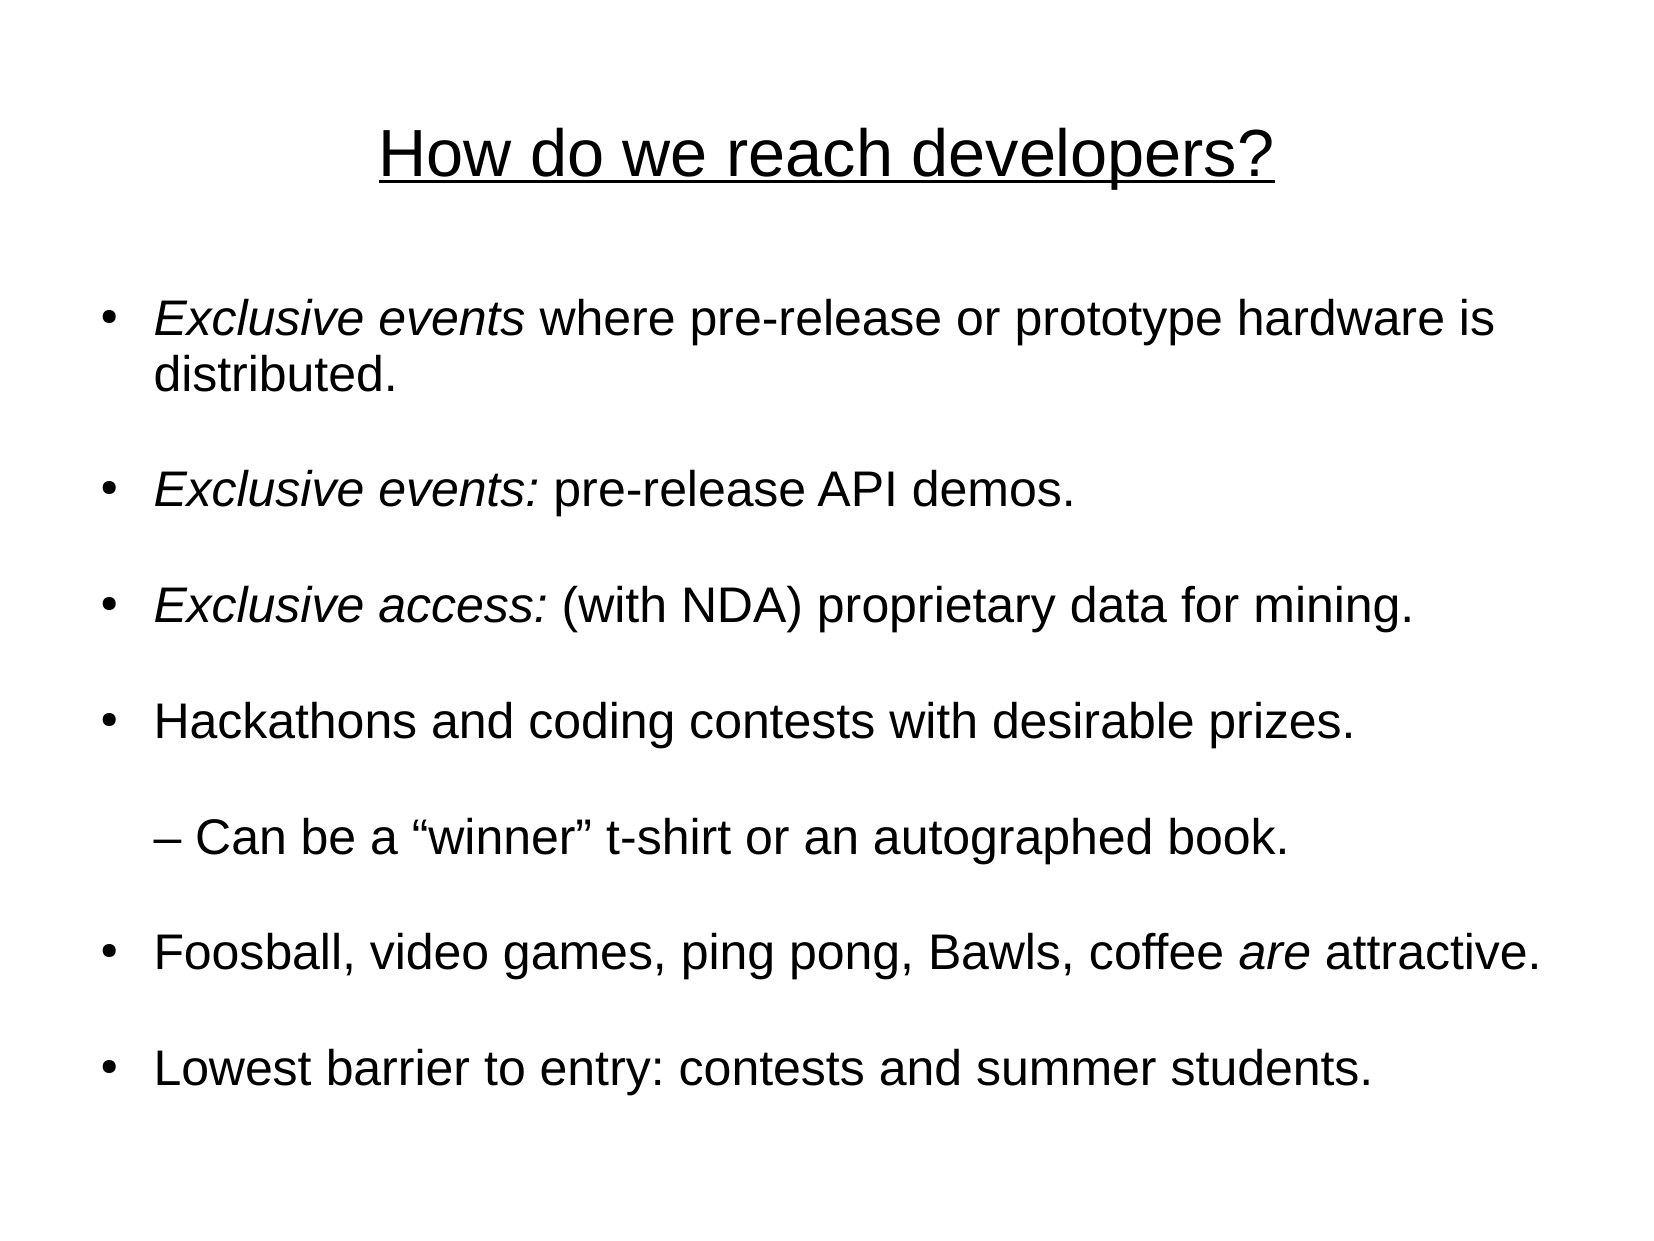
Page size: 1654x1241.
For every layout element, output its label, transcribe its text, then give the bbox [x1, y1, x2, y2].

list Exclusive events where pre-release or prototype hardware is distributed. Exclusive events: pre-release API demos. Exclusive access: (with NDA) proprietary data for mining. Hackathons and coding contests with desirable prizes. – Can be a “winner” t-shirt or an autographed book. Foosball, video games, ping pong, Bawls, coffee are attractive. Lowest barrier to entry: contests and summer students. [82, 290, 1571, 1109]
title How do we reach developers? [82, 49, 1571, 257]
